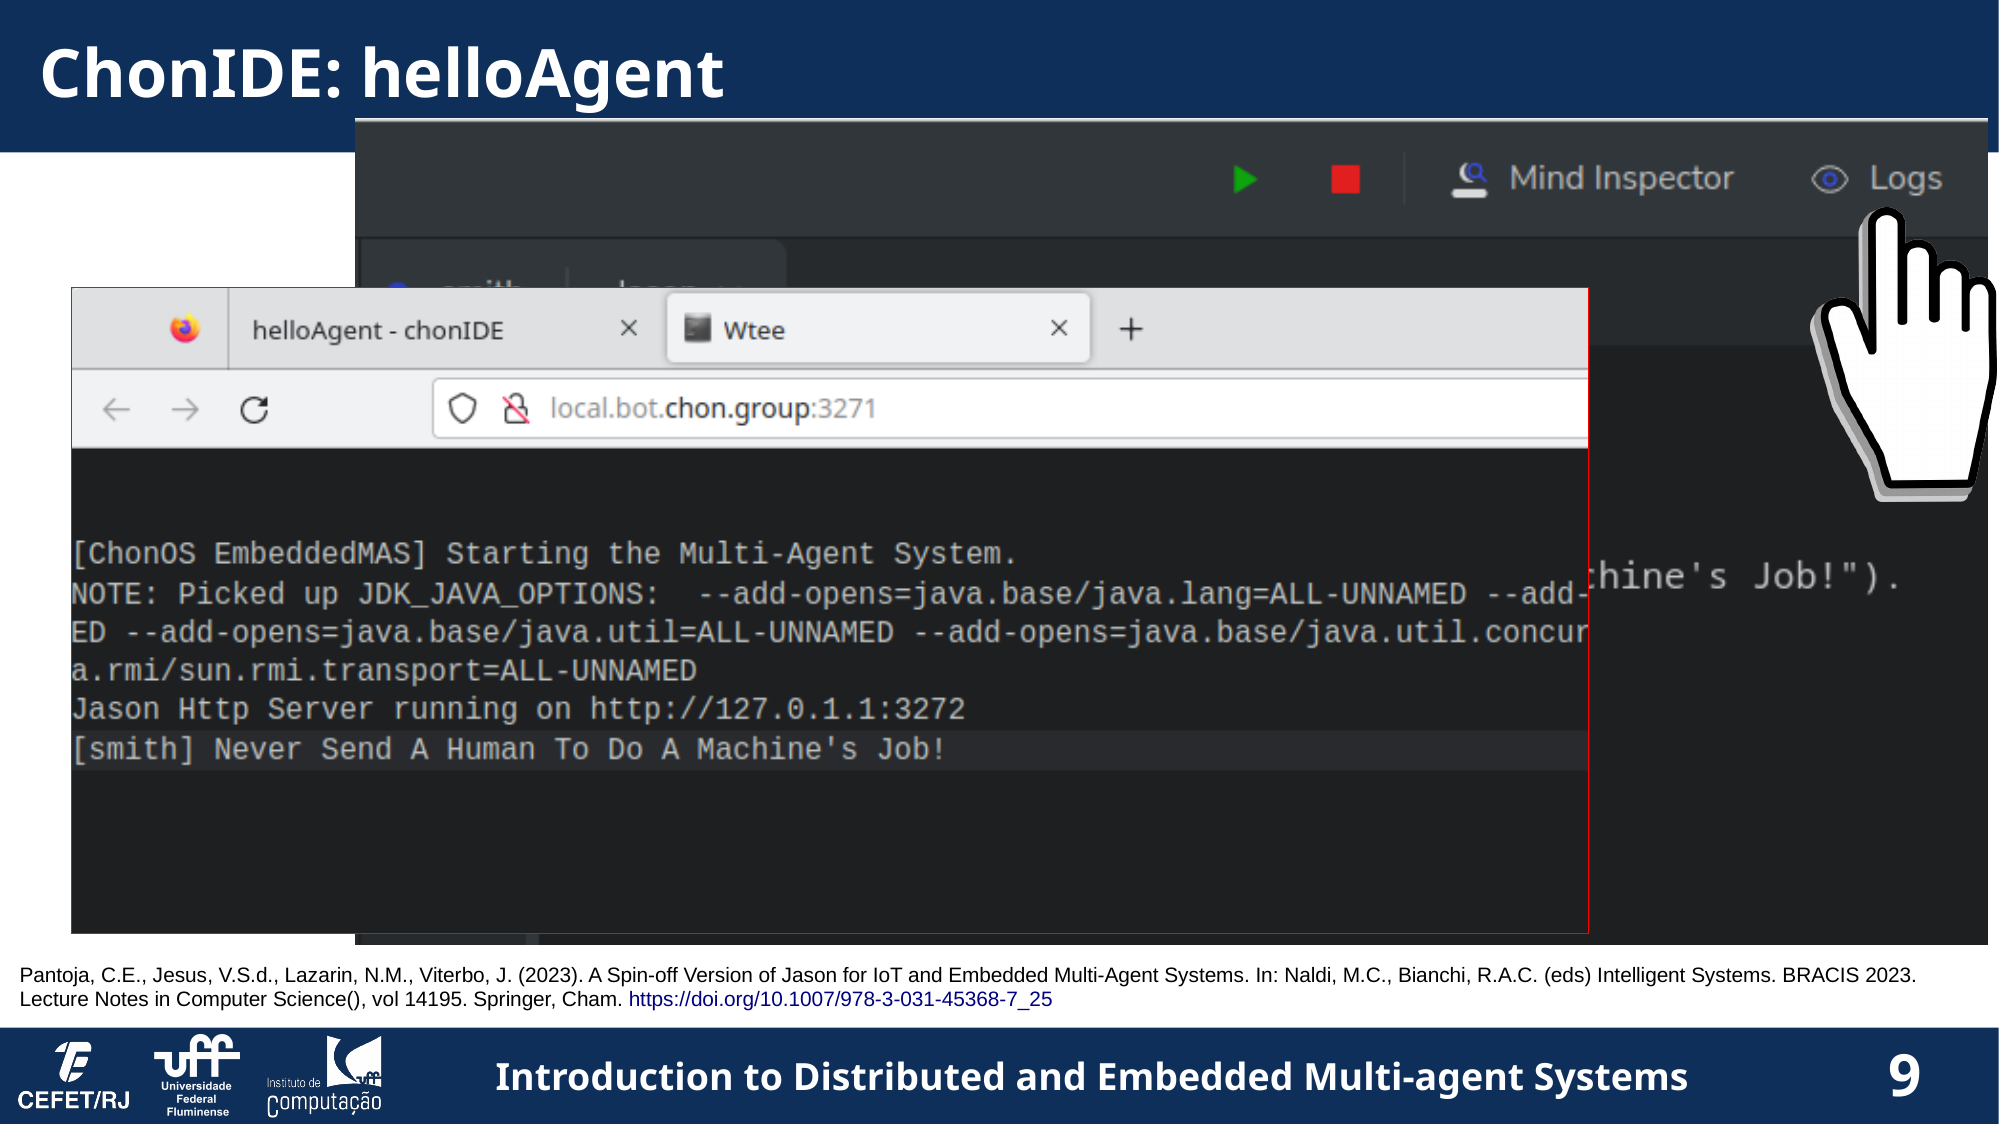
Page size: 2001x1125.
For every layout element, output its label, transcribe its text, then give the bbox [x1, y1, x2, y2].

picture [18, 1042, 129, 1125]
picture [71, 118, 1997, 945]
text_box Pantoja, C.E., Jesus, V.S.d., Lazarin, N.M., Viterbo, J. (2023). A Spin-off Version of Jason for IoT and Embedded Multi-Agent Systems. In: Naldi, M.C., Bianchi, R.A.C. (eds) Intelligent Systems. BRACIS 2023. Lecture Notes in Computer Science(), vol 14195. Springer, Cham. https://doi.org/10.1007/978-3-031-45368-7_25 [4, 956, 1979, 1042]
text_box ChonIDE: helloAgent [25, 23, 1998, 116]
picture [265, 1042, 383, 1118]
picture [153, 1042, 241, 1121]
